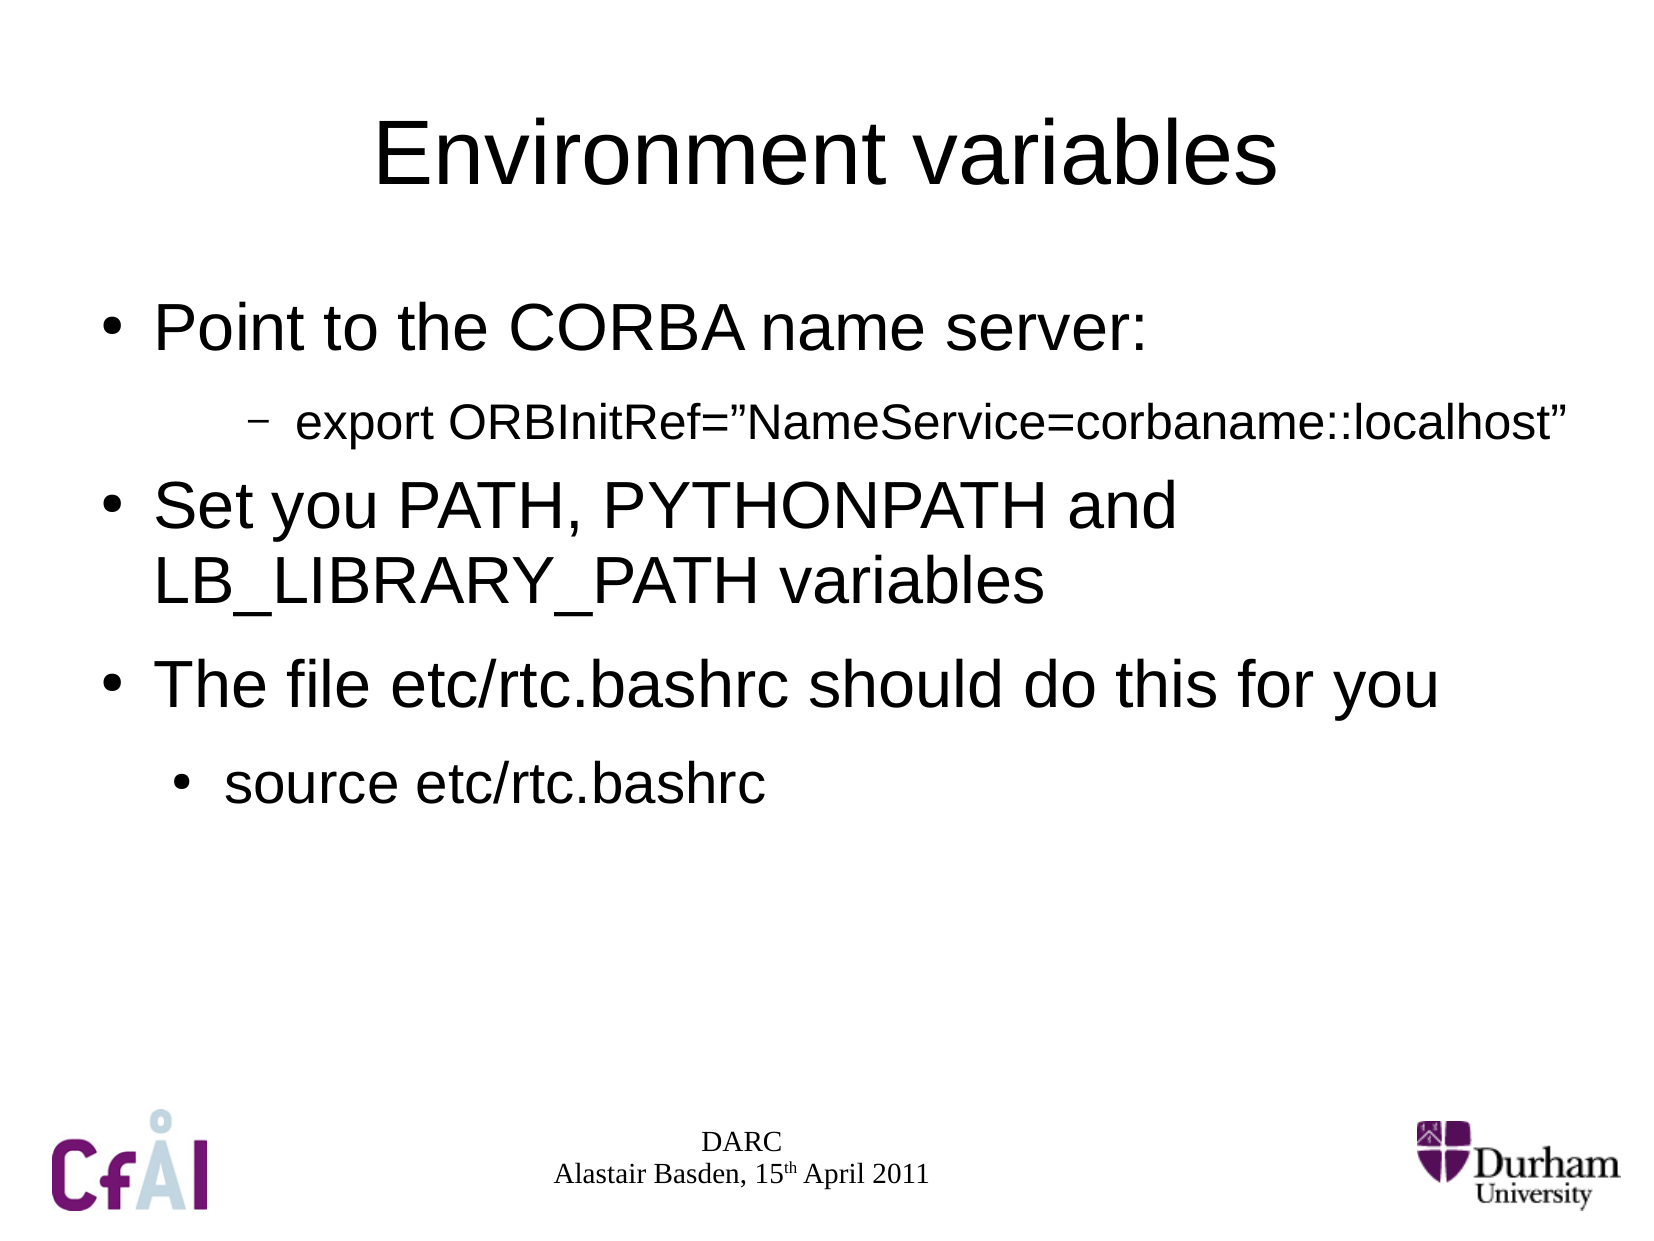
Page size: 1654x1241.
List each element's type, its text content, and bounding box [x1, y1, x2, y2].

picture [52, 1109, 207, 1211]
picture [1417, 1121, 1621, 1211]
list Point to the CORBA name server: export ORBInitRef=”NameService=corbaname::localhost” Set you PATH, PYTHONPATH and LB_LIBRARY_PATH variables The file etc/rtc.bashrc should do this for you source etc/rtc.bashrc [82, 290, 1571, 1109]
title Environment variables [82, 49, 1571, 257]
